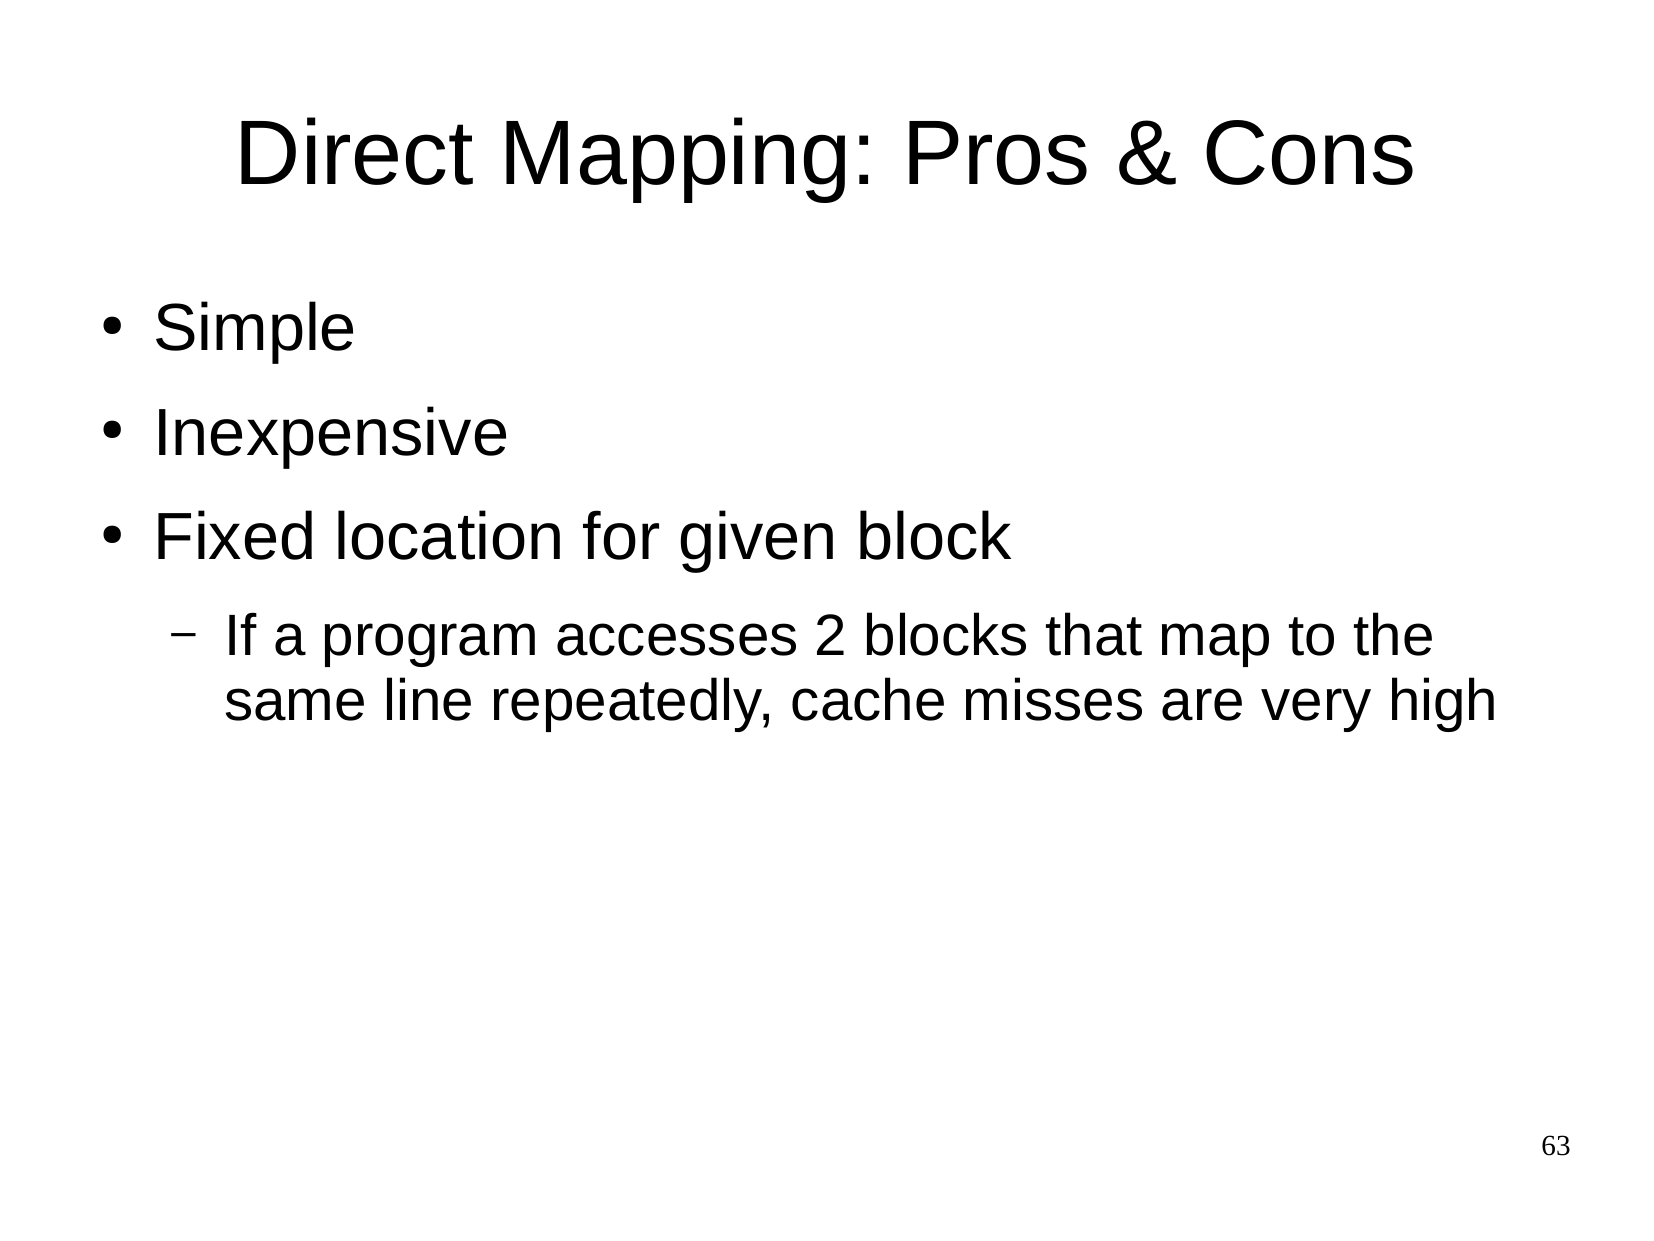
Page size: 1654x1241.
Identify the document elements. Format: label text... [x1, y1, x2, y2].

list Simple Inexpensive Fixed location for given block If a program accesses 2 blocks that map to the same line repeatedly, cache misses are very high [82, 290, 1538, 1010]
title Direct Mapping: Pros & Cons [82, 49, 1571, 257]
